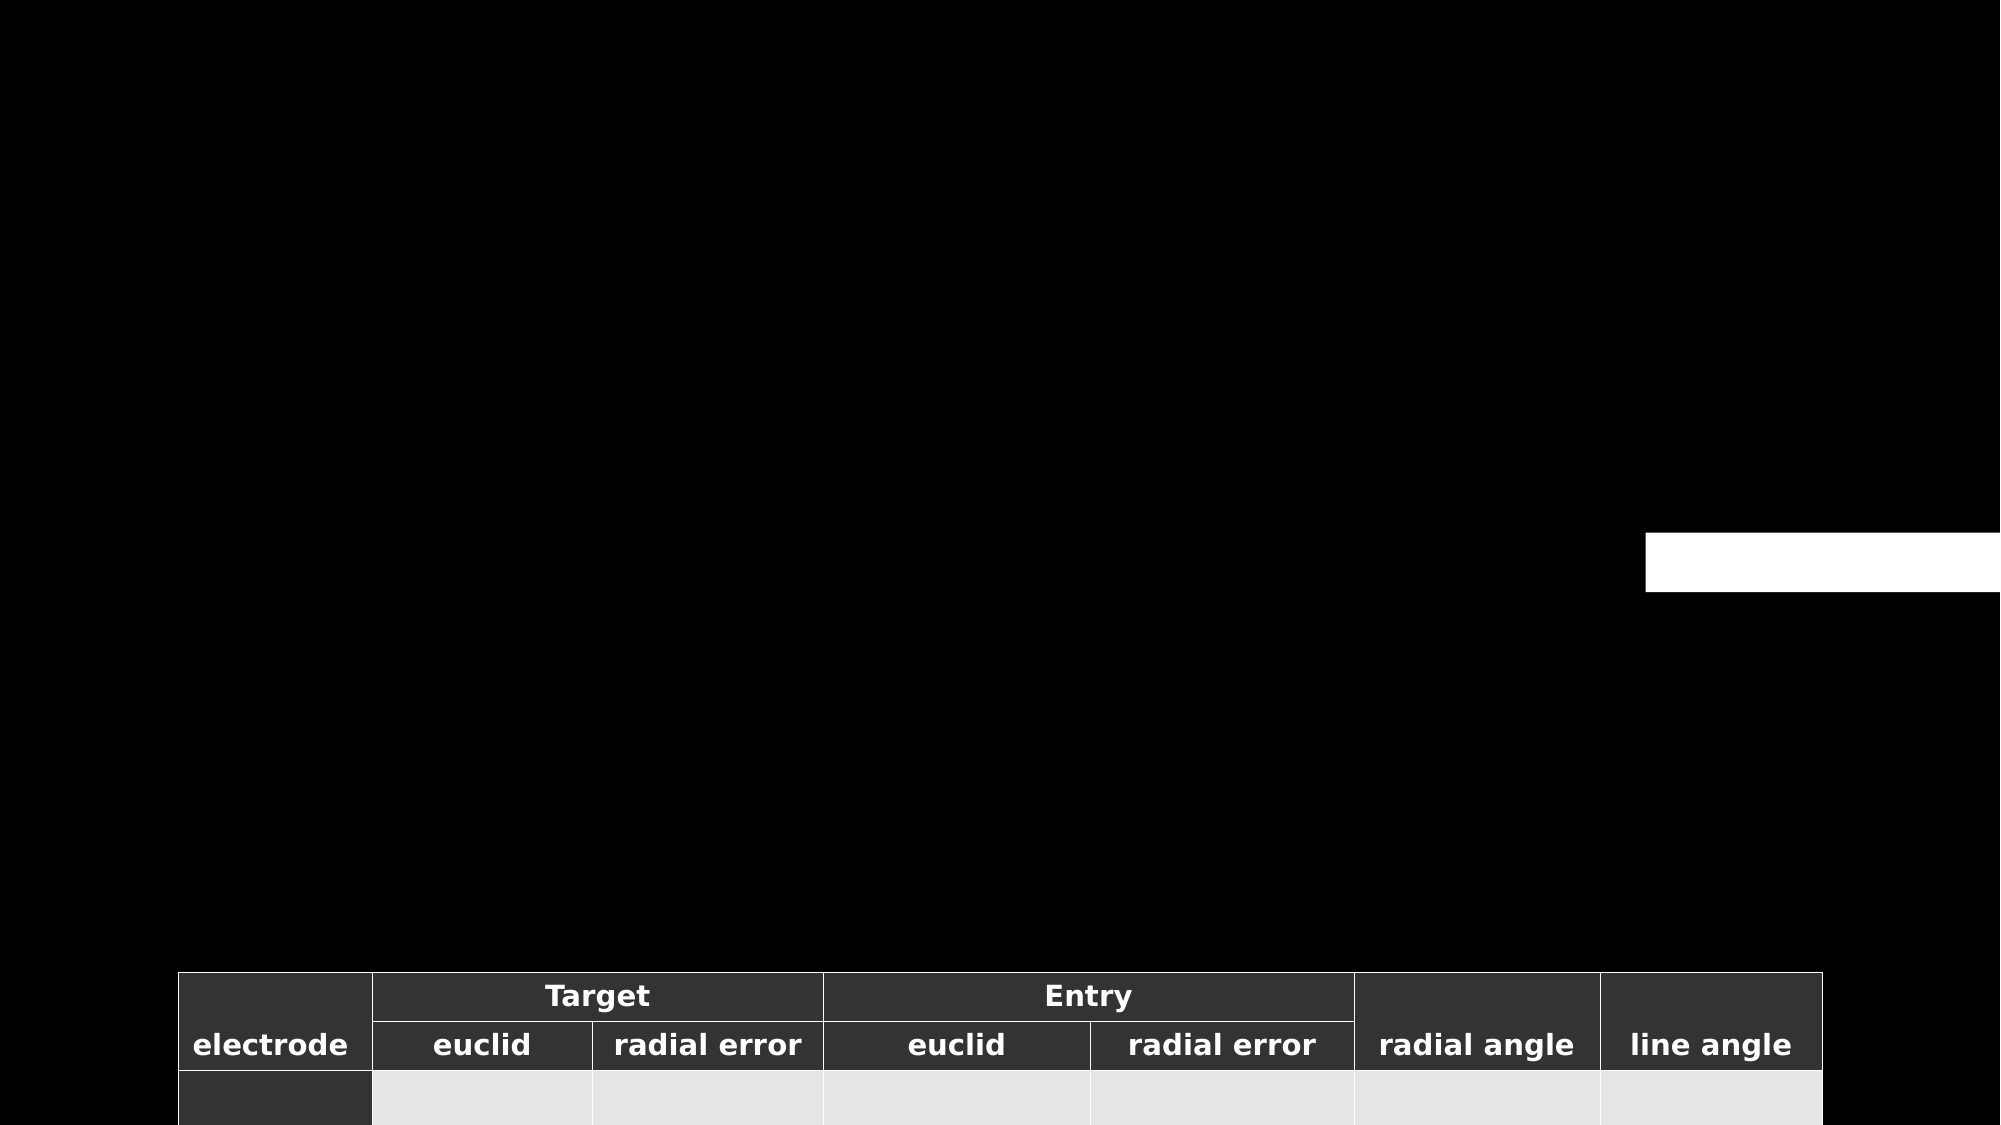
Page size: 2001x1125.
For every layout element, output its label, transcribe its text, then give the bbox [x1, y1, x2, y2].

table_cell [593, 1071, 823, 1125]
table_cell [1601, 1071, 1822, 1125]
table_header Entry [824, 973, 1354, 1021]
text_box [1645, 532, 2000, 593]
table_header line angle [1601, 973, 1822, 1070]
table_cell [179, 1071, 372, 1125]
table_cell [824, 1071, 1090, 1125]
table_cell euclid [373, 1022, 592, 1070]
table_cell [1091, 1071, 1354, 1125]
table_cell euclid [824, 1022, 1090, 1070]
table_cell radial error [593, 1022, 823, 1070]
table_cell [1355, 1071, 1600, 1125]
table_header radial angle [1355, 973, 1600, 1070]
table_header Target [373, 973, 823, 1021]
table_cell [373, 1071, 592, 1125]
table_cell radial error [1091, 1022, 1354, 1070]
table_header electrode [179, 973, 372, 1070]
